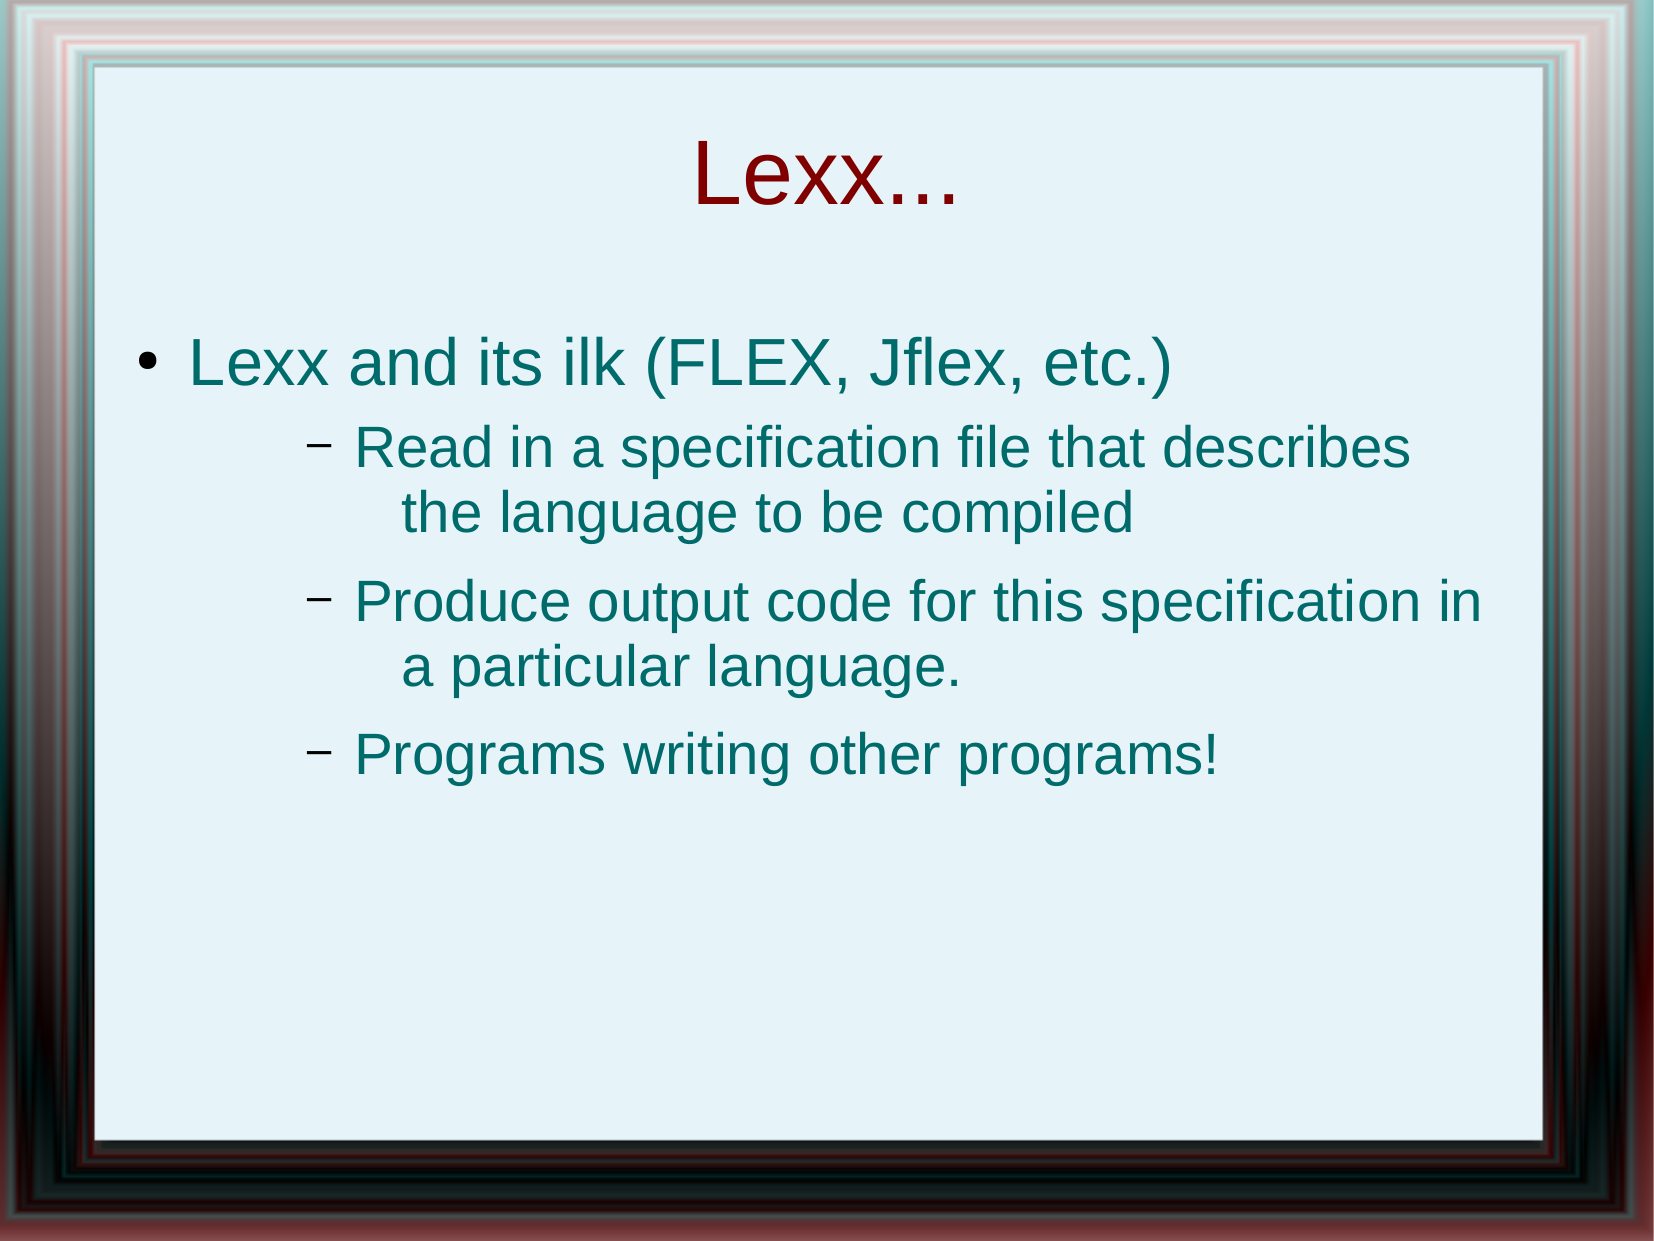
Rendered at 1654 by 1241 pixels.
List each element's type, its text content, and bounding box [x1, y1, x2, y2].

title Lexx... [118, 88, 1536, 257]
picture [0, 0, 1654, 1241]
list Lexx and its ilk (FLEX, Jflex, etc.) Read in a specification file that describes the language to be compiled Produce output code for this specification in a particular language. Programs writing other programs! [118, 324, 1506, 1129]
